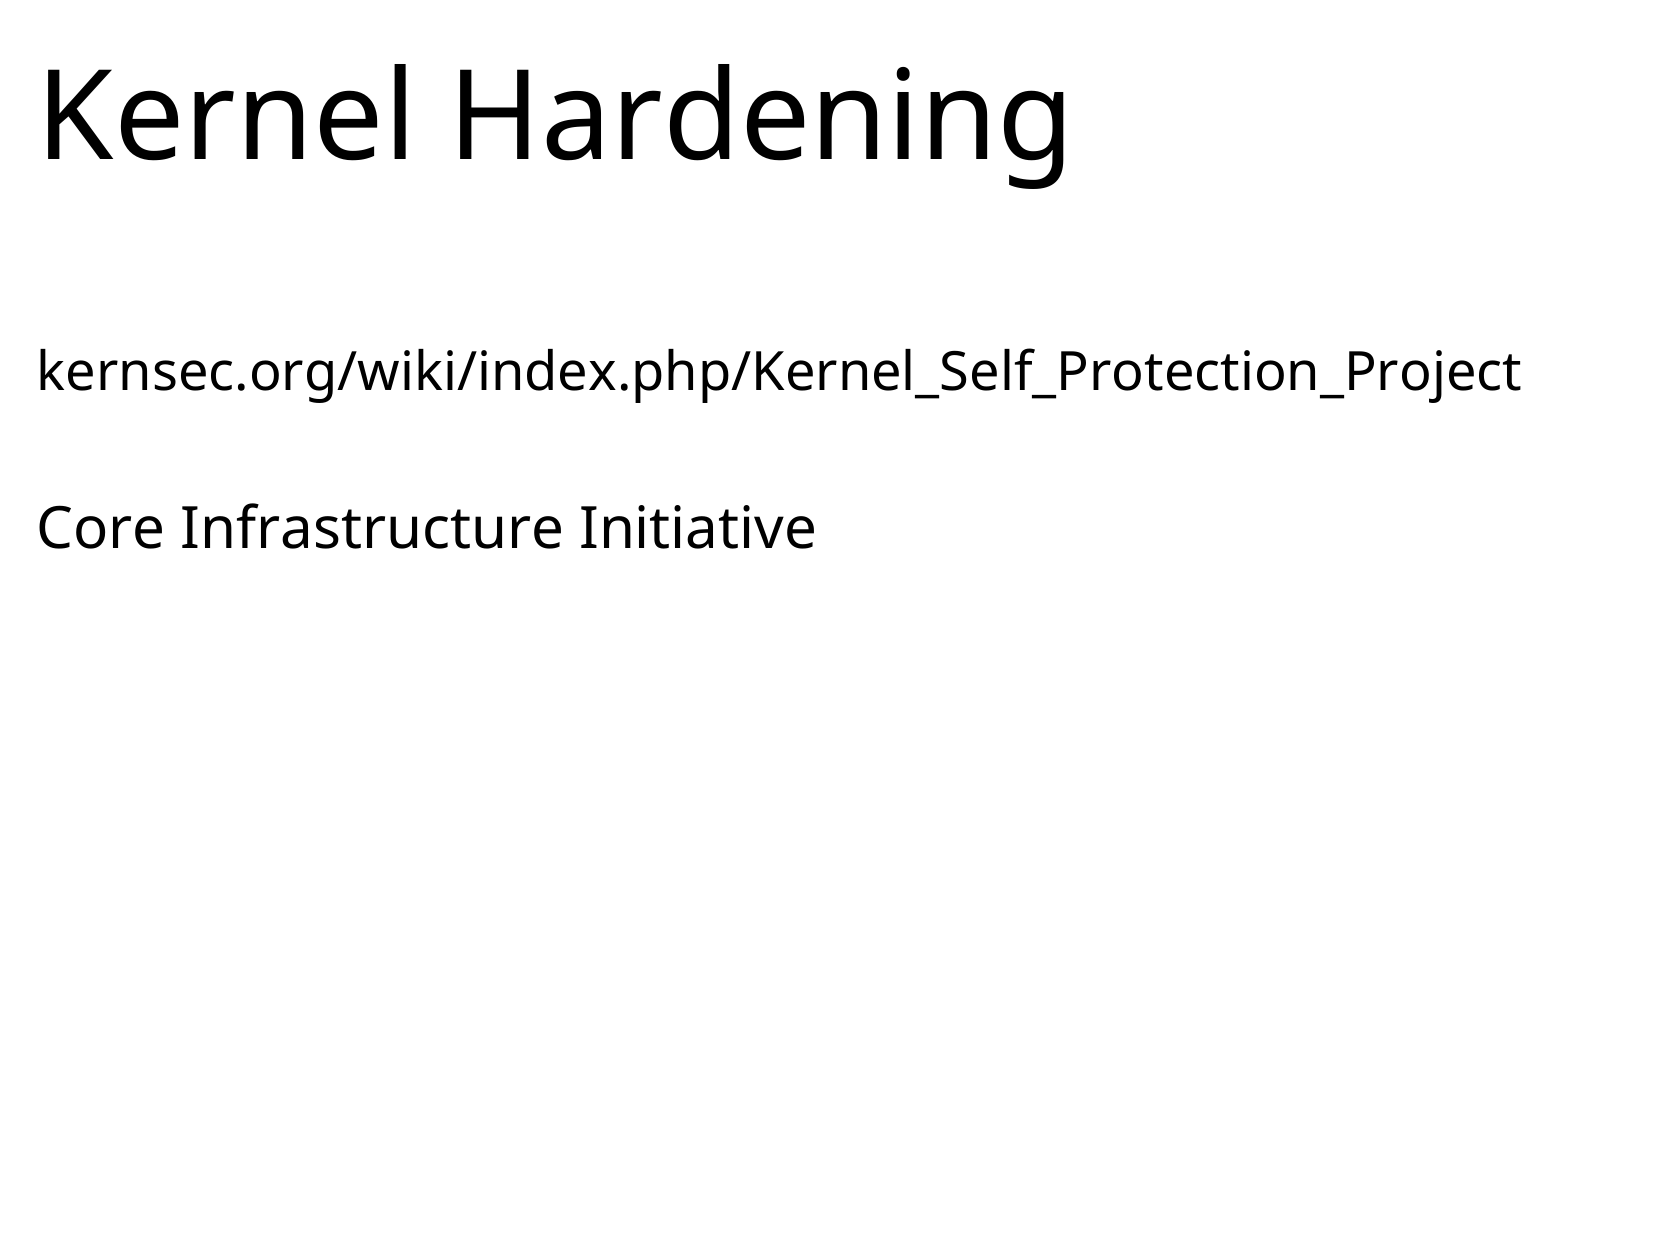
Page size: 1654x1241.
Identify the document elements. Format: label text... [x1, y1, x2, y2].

text_box Kernel Hardening kernsec.org/wiki/index.php/Kernel_Self_Protection_Project Core Infrastructure Initiative [22, 18, 1644, 932]
